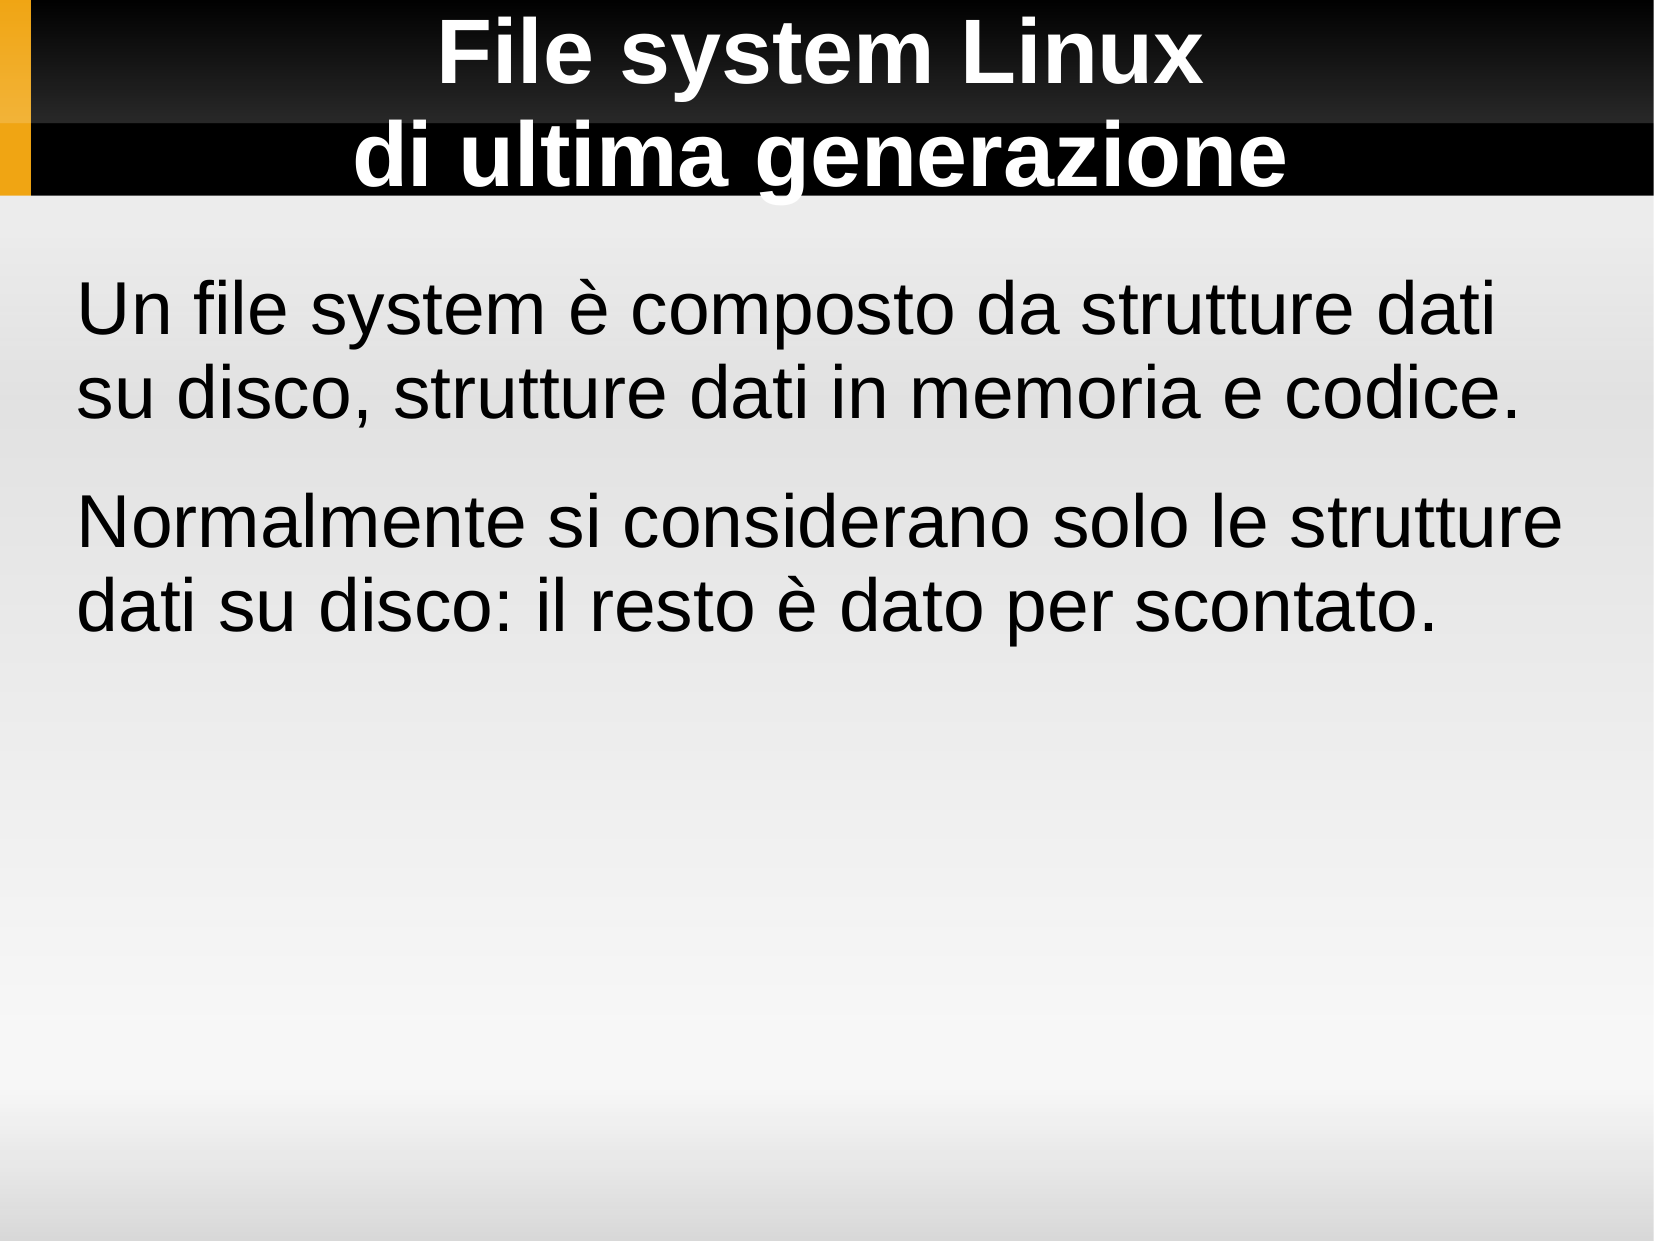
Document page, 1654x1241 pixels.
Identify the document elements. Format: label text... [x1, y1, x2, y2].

title File system Linux di ultima generazione [76, 0, 1565, 208]
picture [0, 0, 1654, 1241]
list Un file system è composto da strutture dati su disco, strutture dati in memoria e codice. Normalmente si considerano solo le strutture dati su disco: il resto è dato per scontato. [76, 266, 1607, 1071]
